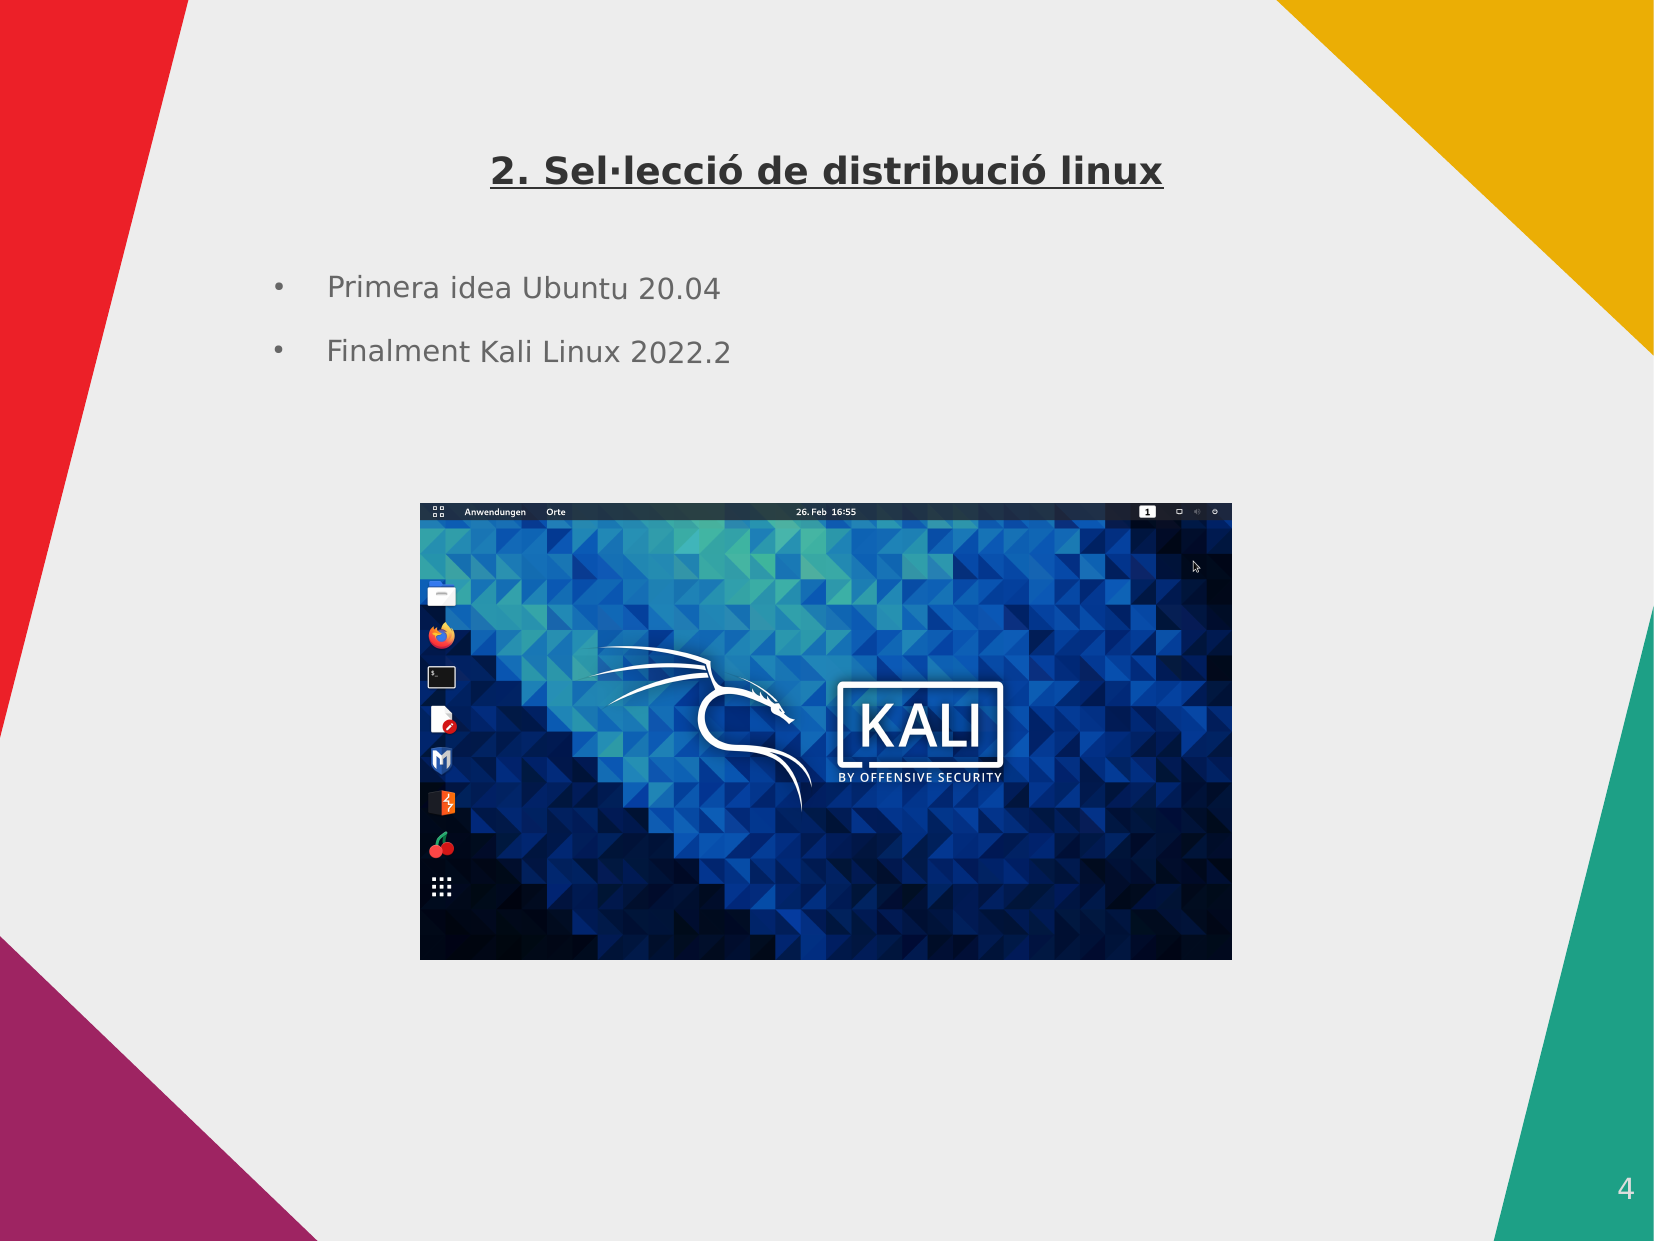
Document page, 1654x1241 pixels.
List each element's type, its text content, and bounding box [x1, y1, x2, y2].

title 2. Sel·lecció de distribució linux [114, 73, 1539, 271]
list Primera idea Ubuntu 20.04 Finalment Kali Linux 2022.2 [255, 270, 810, 466]
picture [420, 503, 1232, 961]
